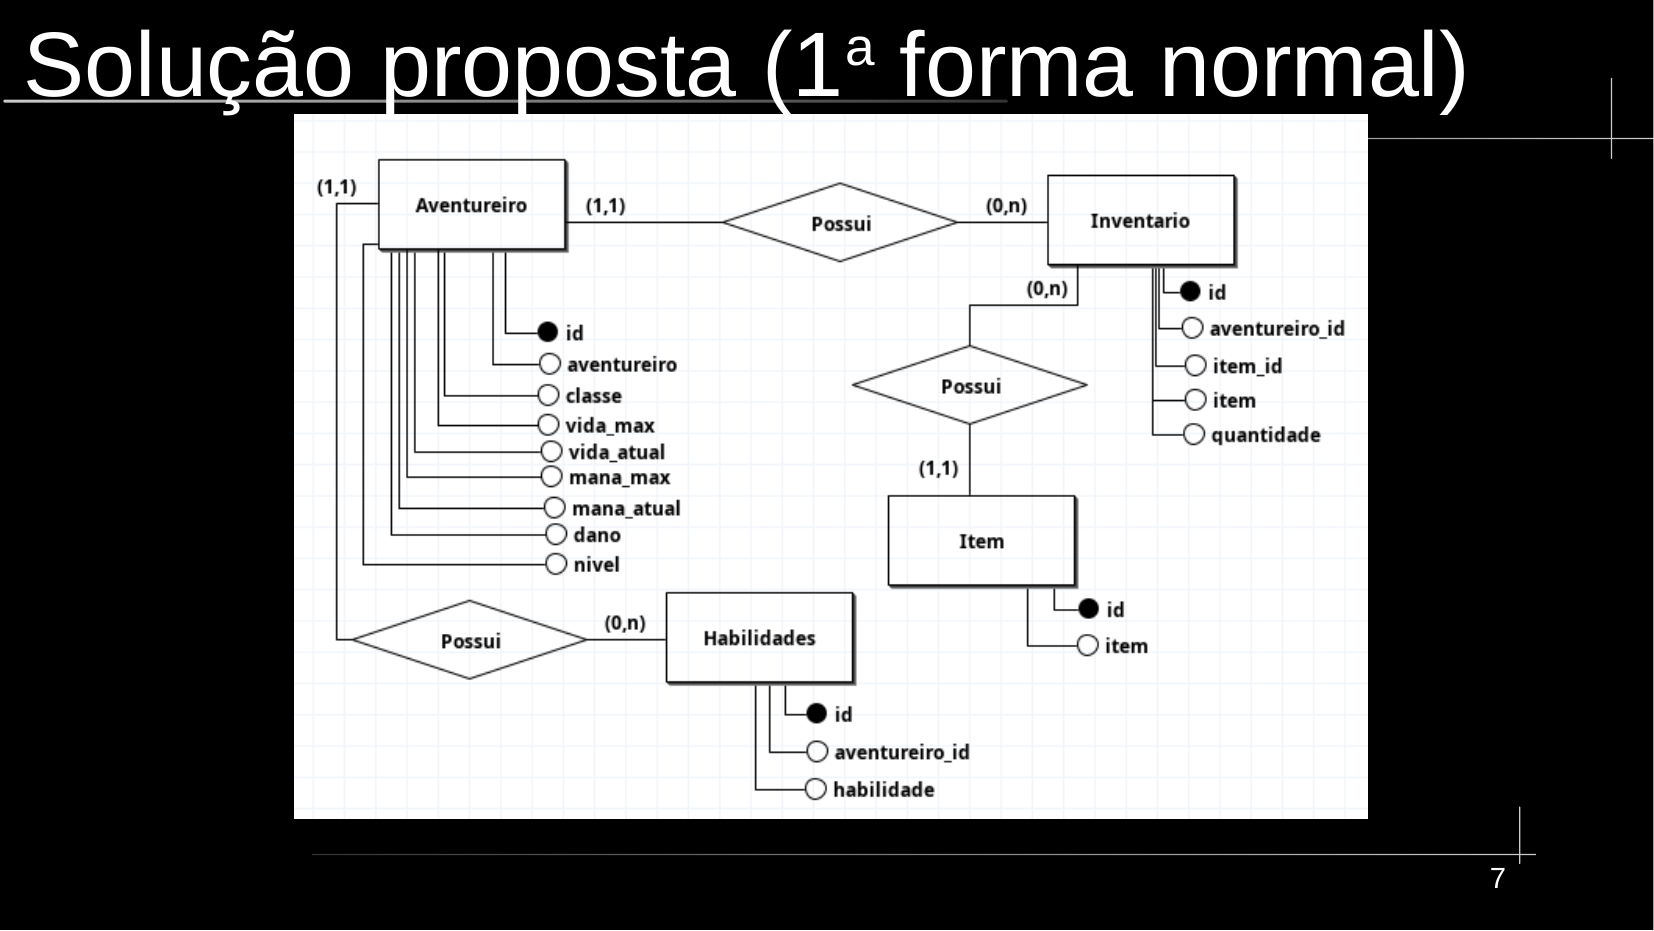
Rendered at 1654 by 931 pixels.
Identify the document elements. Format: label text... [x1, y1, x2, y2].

title Solução proposta (1a forma normal) [23, 11, 1589, 119]
picture [294, 114, 1368, 819]
